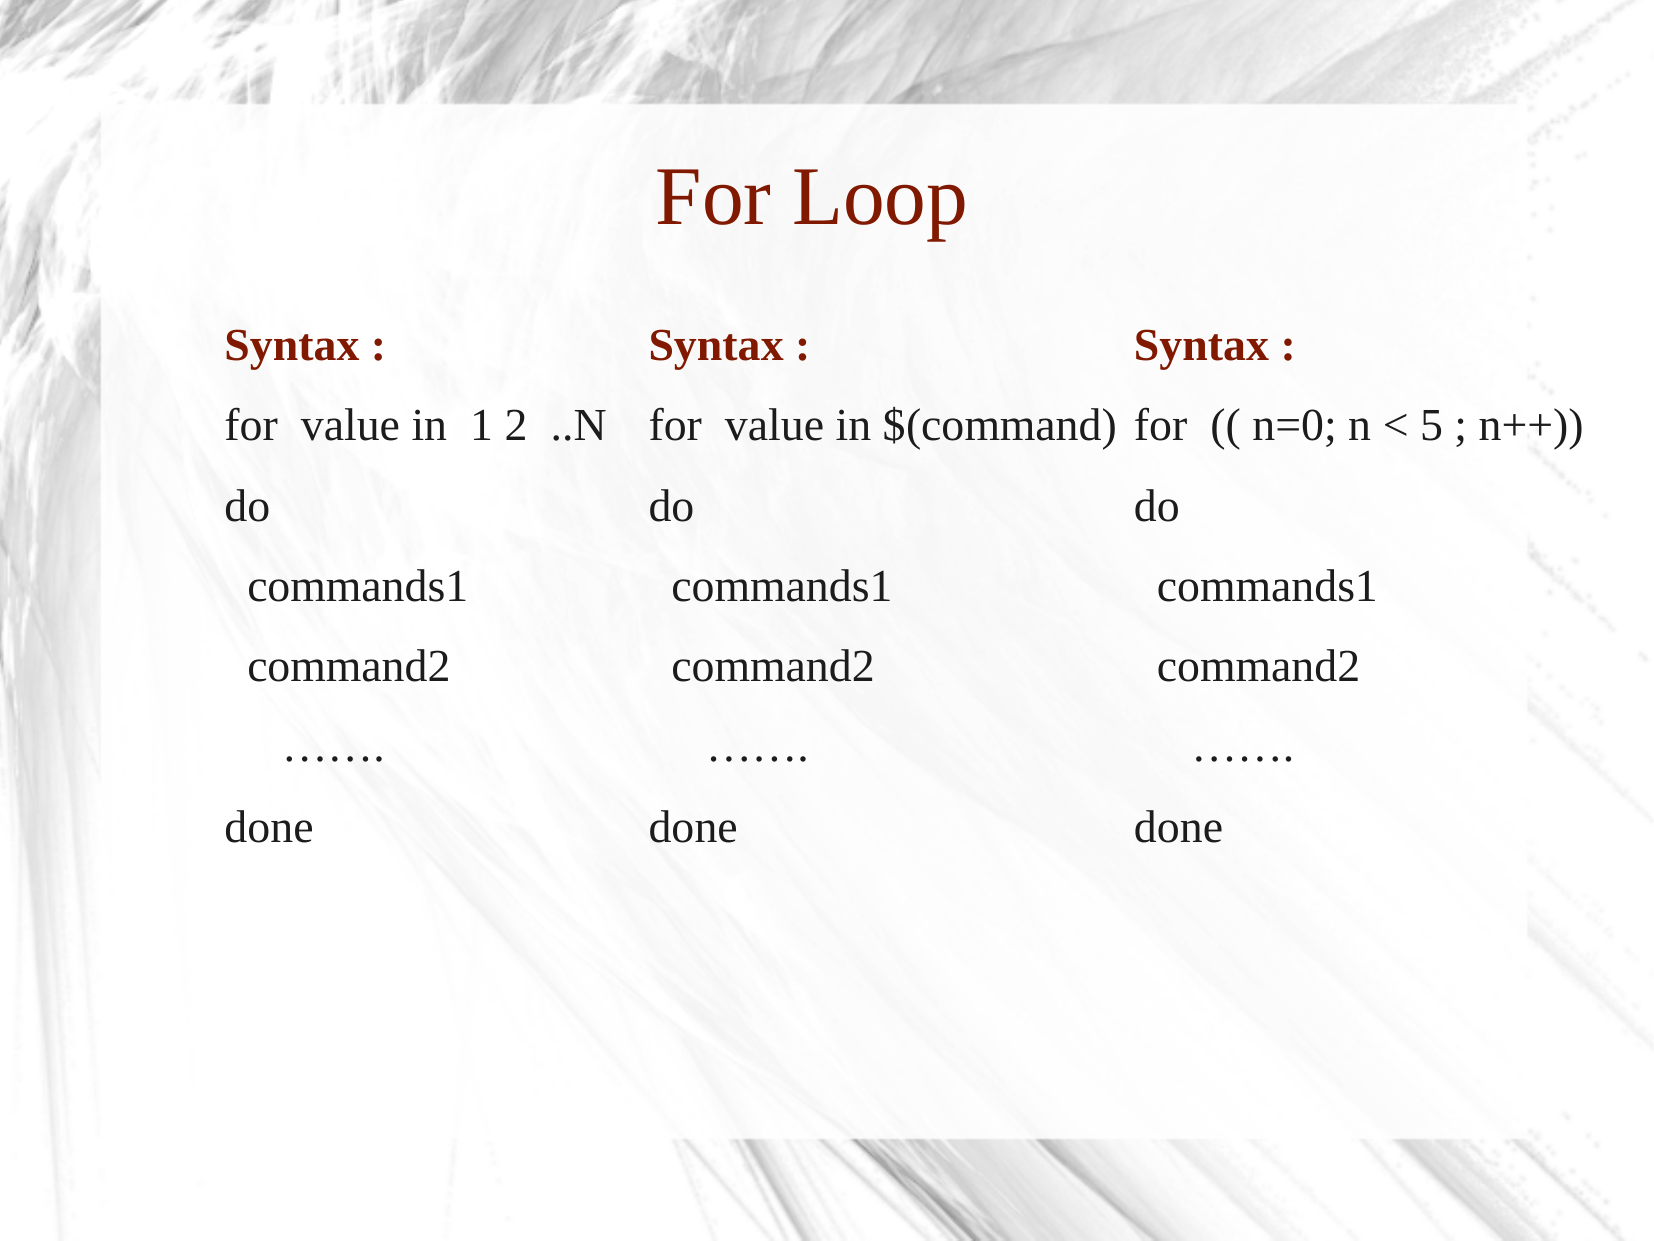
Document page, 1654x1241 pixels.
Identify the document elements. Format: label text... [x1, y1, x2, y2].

title For Loop [118, 112, 1506, 281]
list Syntax : for (( n=0; n < 5 ; n++)) do commands1 command2 ……. done [1133, 319, 1601, 945]
picture [0, 0, 1654, 1241]
list Syntax : for value in 1 2 ..N do commands1 command2 ……. done [224, 319, 648, 945]
list Syntax : for value in $(command) do commands1 command2 ……. done [648, 319, 1133, 945]
